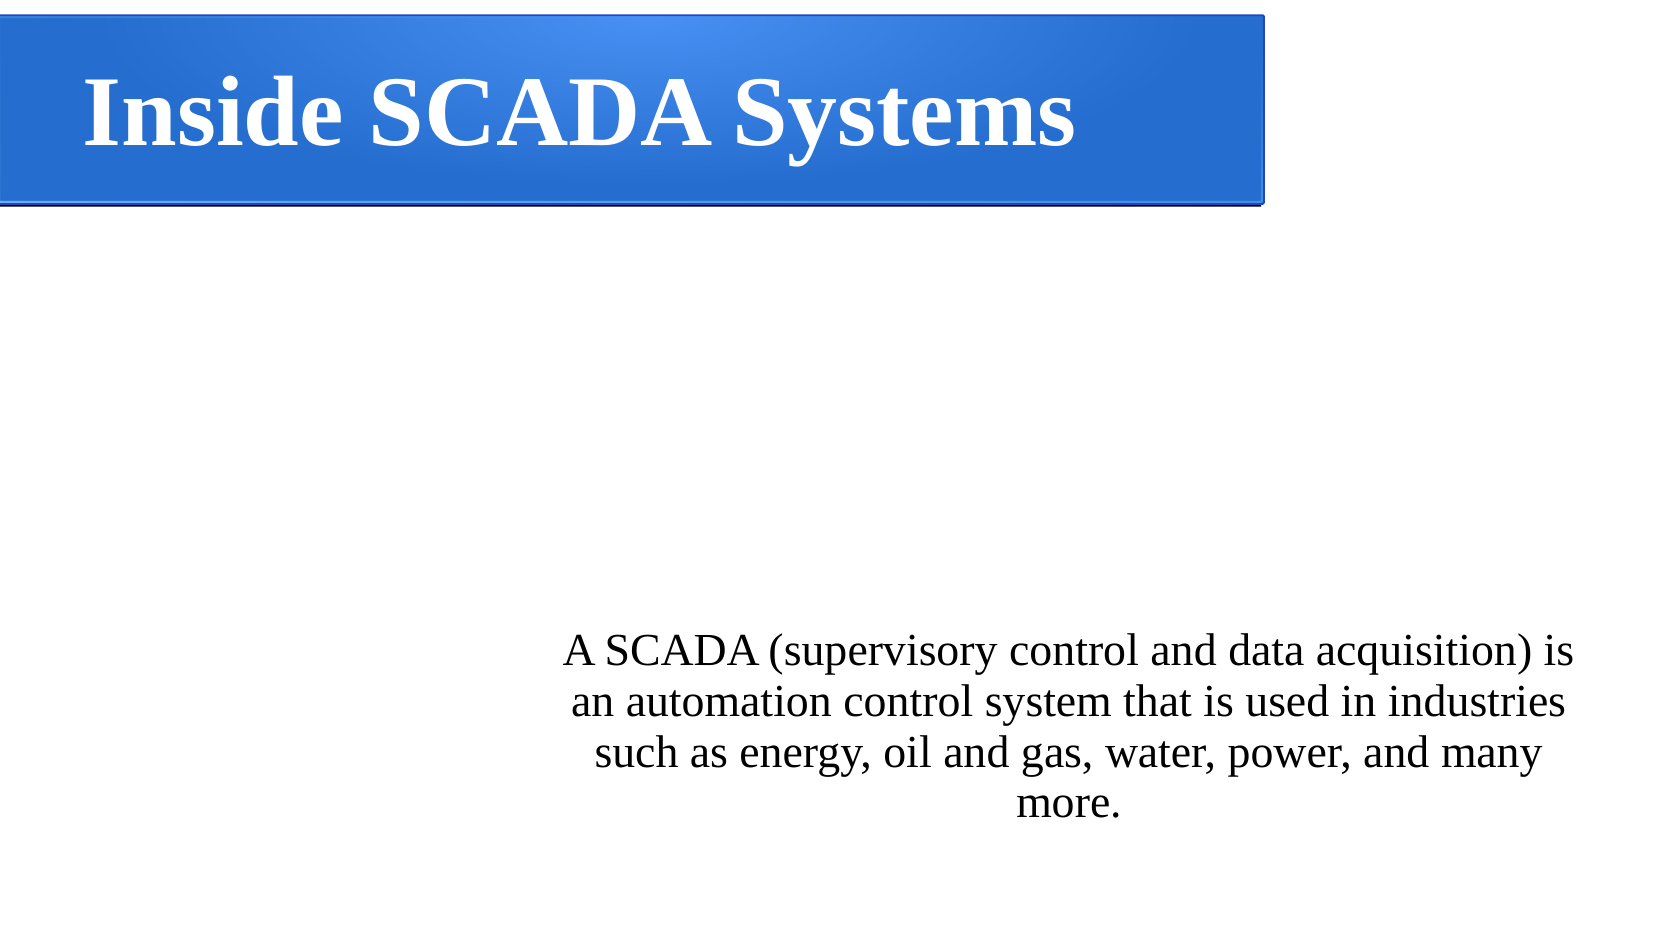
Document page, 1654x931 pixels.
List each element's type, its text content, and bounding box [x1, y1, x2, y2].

title Inside SCADA Systems [82, 35, 1235, 189]
subtitle A SCADA (supervisory control and data acquisition) is an automation control system that is used in industries such as energy, oil and gas, water, power, and many more. [555, 484, 1583, 931]
